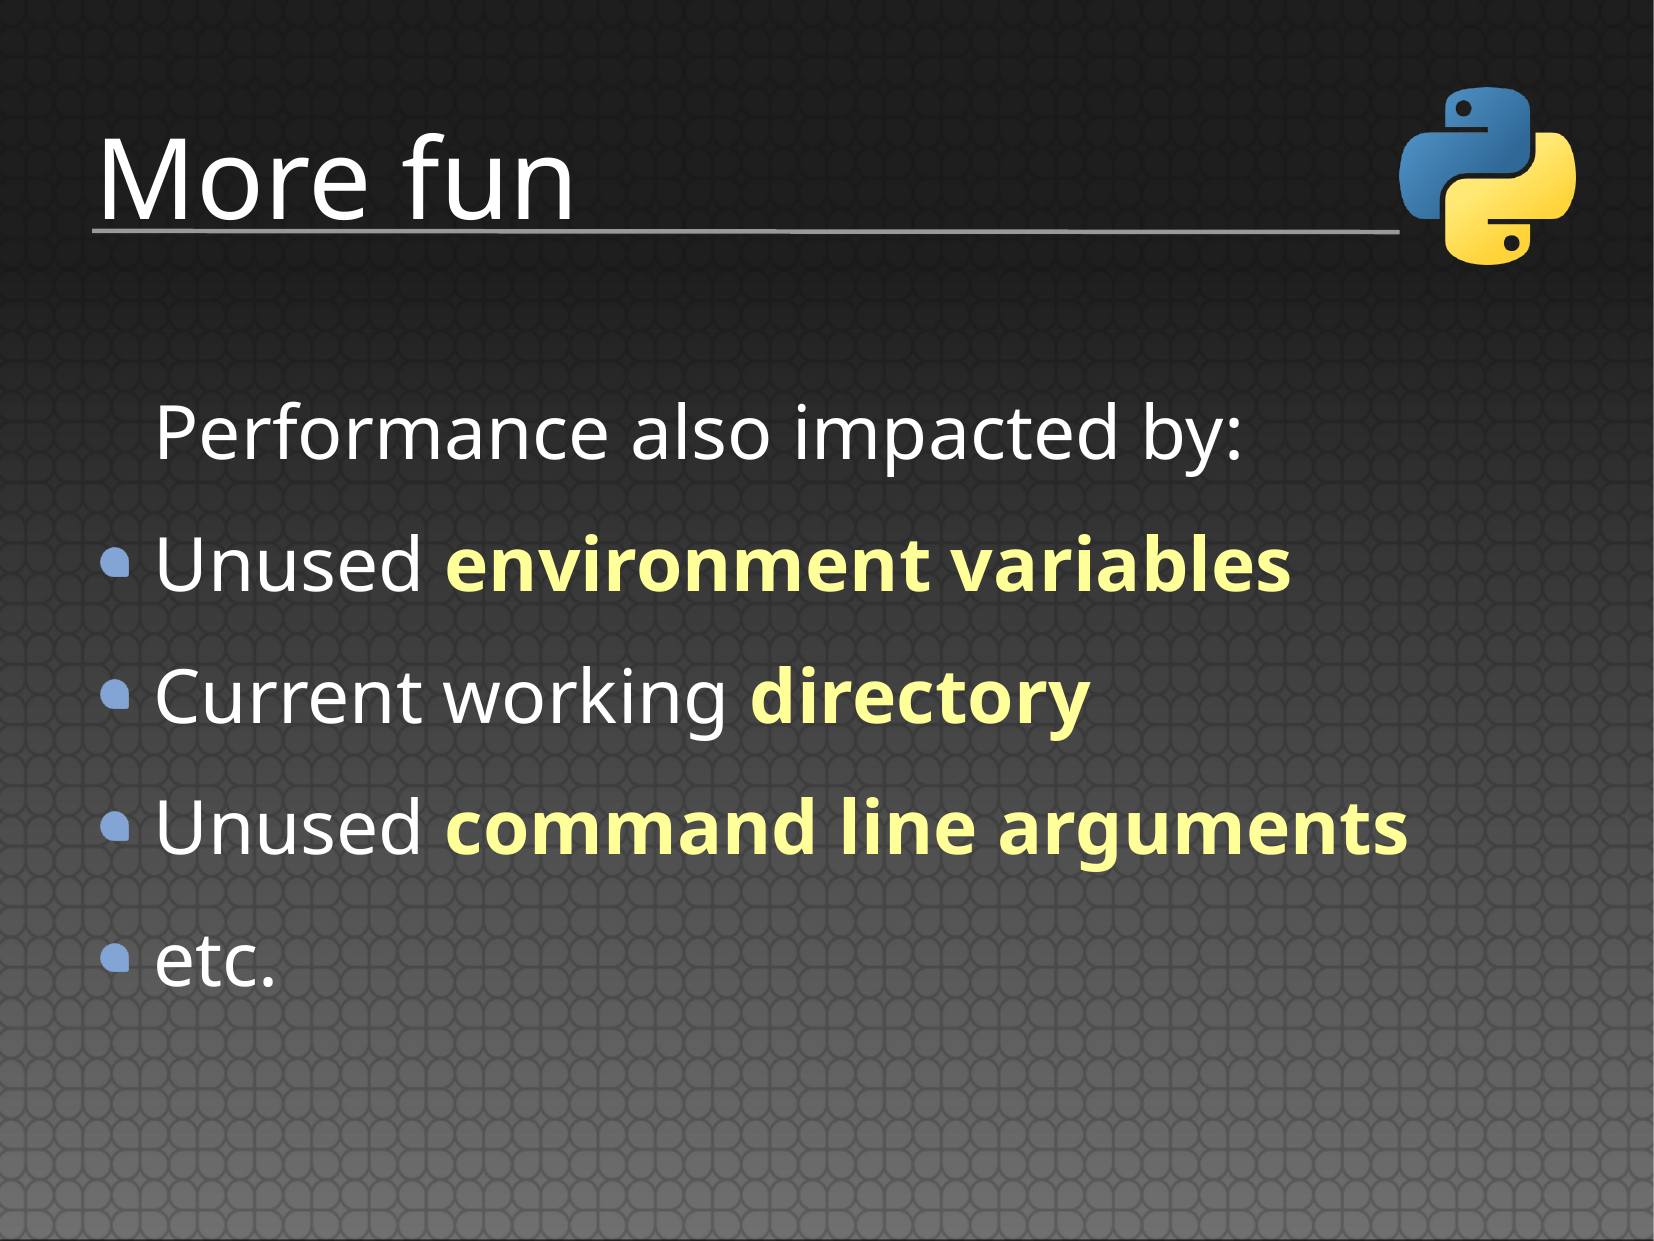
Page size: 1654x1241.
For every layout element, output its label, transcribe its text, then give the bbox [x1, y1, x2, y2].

list Performance also impacted by: Unused environment variables Current working directory Unused command line arguments etc. [82, 379, 1571, 1119]
title More fun [94, 100, 1426, 251]
picture [0, 0, 1654, 1241]
